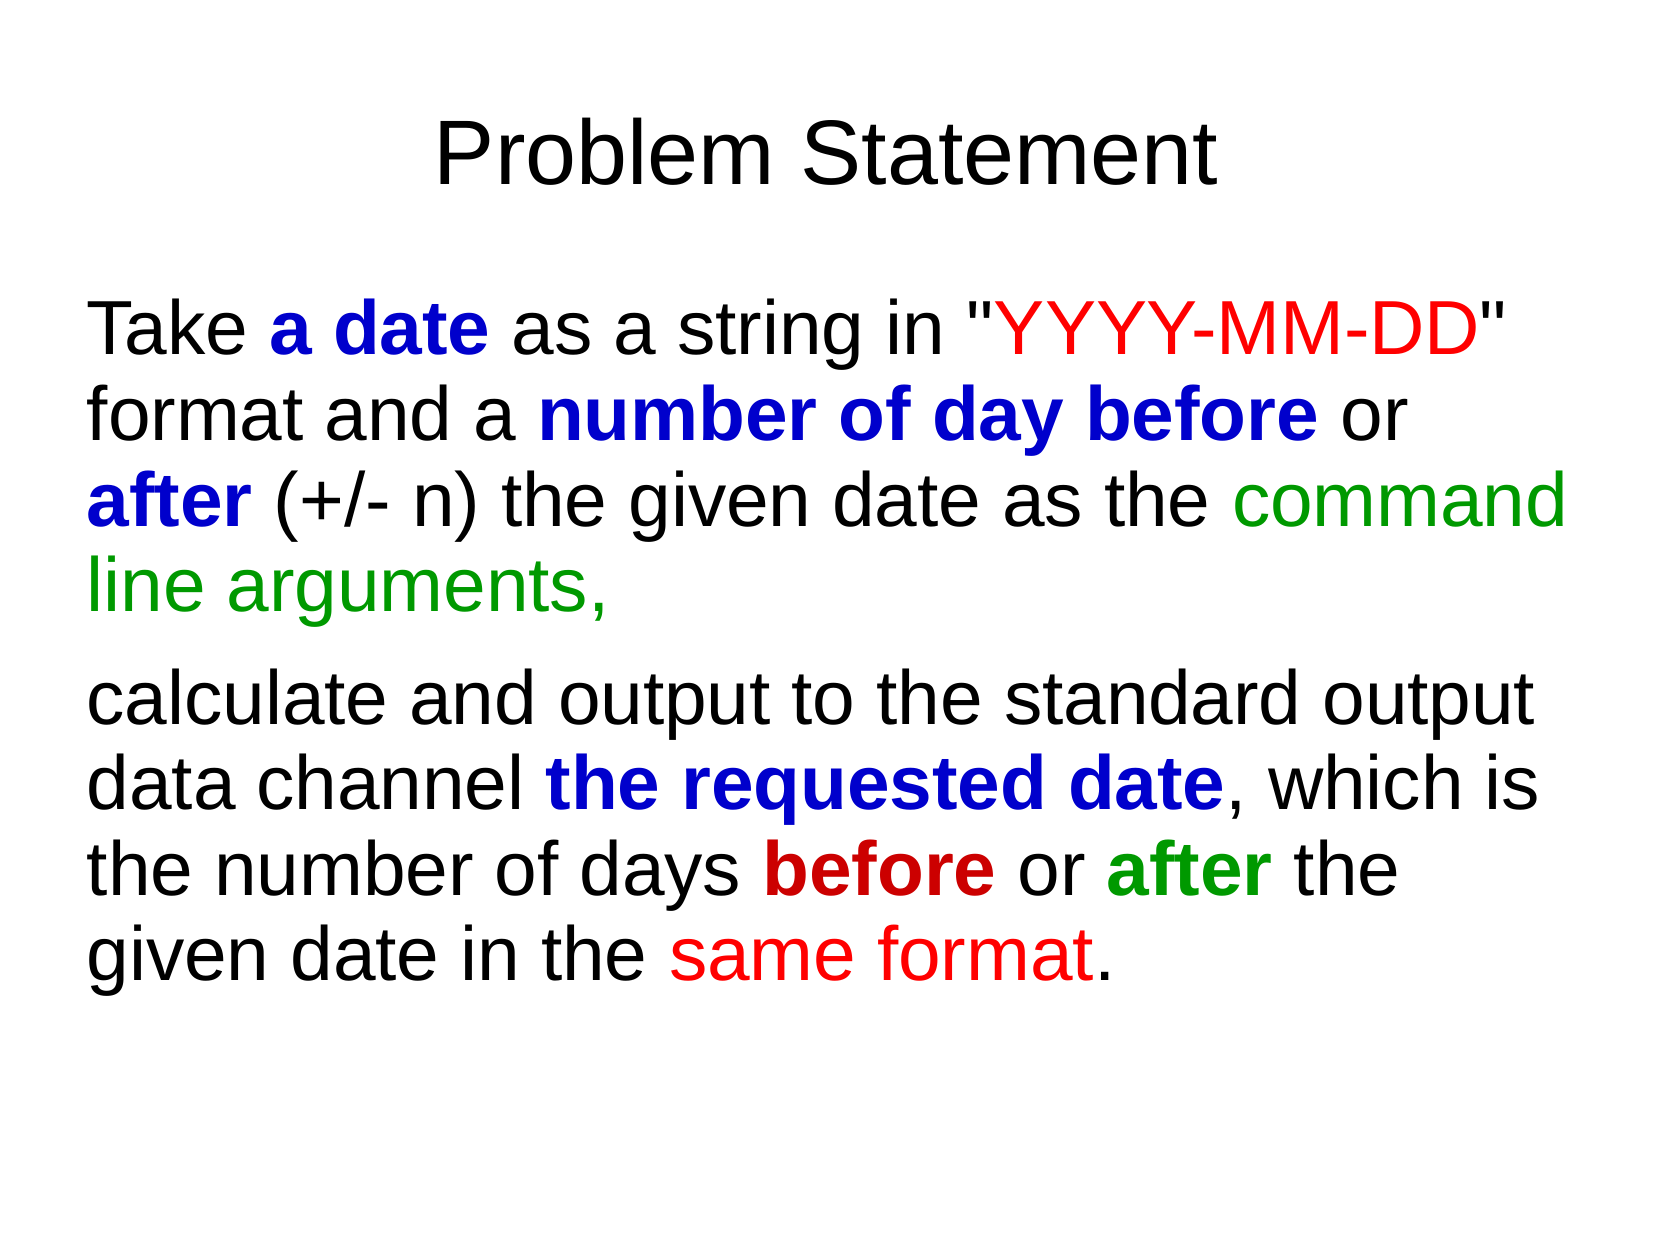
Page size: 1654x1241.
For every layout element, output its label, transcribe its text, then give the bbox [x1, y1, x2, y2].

list Take a date as a string in "YYYY-MM-DD" format and a number of day before or after (+/- n) the given date as the command line arguments, calculate and output to the standard output data channel the requested date, which is the number of days before or after the given date in the same format. [86, 285, 1576, 1006]
title Problem Statement [82, 49, 1571, 257]
